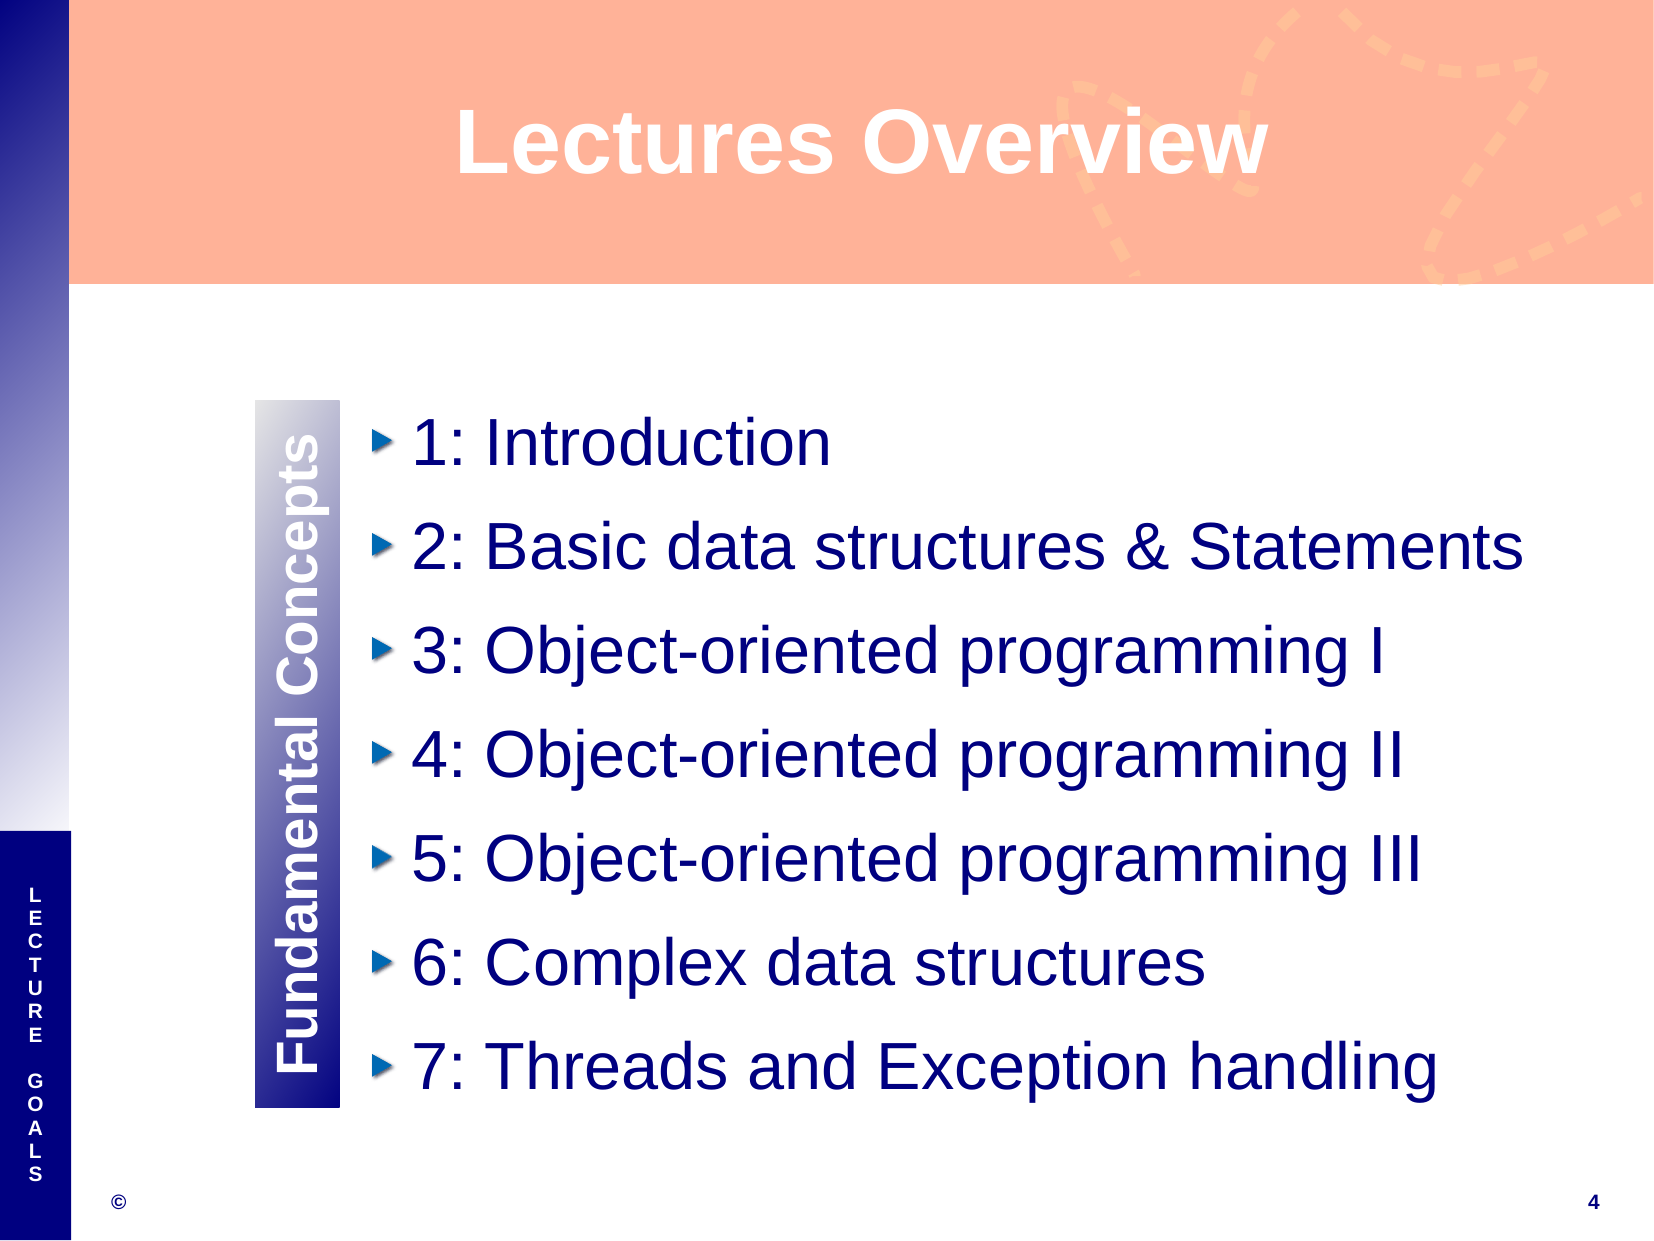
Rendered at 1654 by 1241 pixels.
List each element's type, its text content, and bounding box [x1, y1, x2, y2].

list 1: Introduction 2: Basic data structures & Statements 3: Object-oriented programming I 4: Object-oriented programming II 5: Object-oriented programming III 6: Complex data structures 7: Threads and Exception handling [340, 404, 1527, 1105]
title Lectures Overview [70, 37, 1654, 246]
text_box L E C T U R E G O A L S [0, 829, 71, 1241]
text_box Fundamental Concepts [255, 400, 340, 1108]
